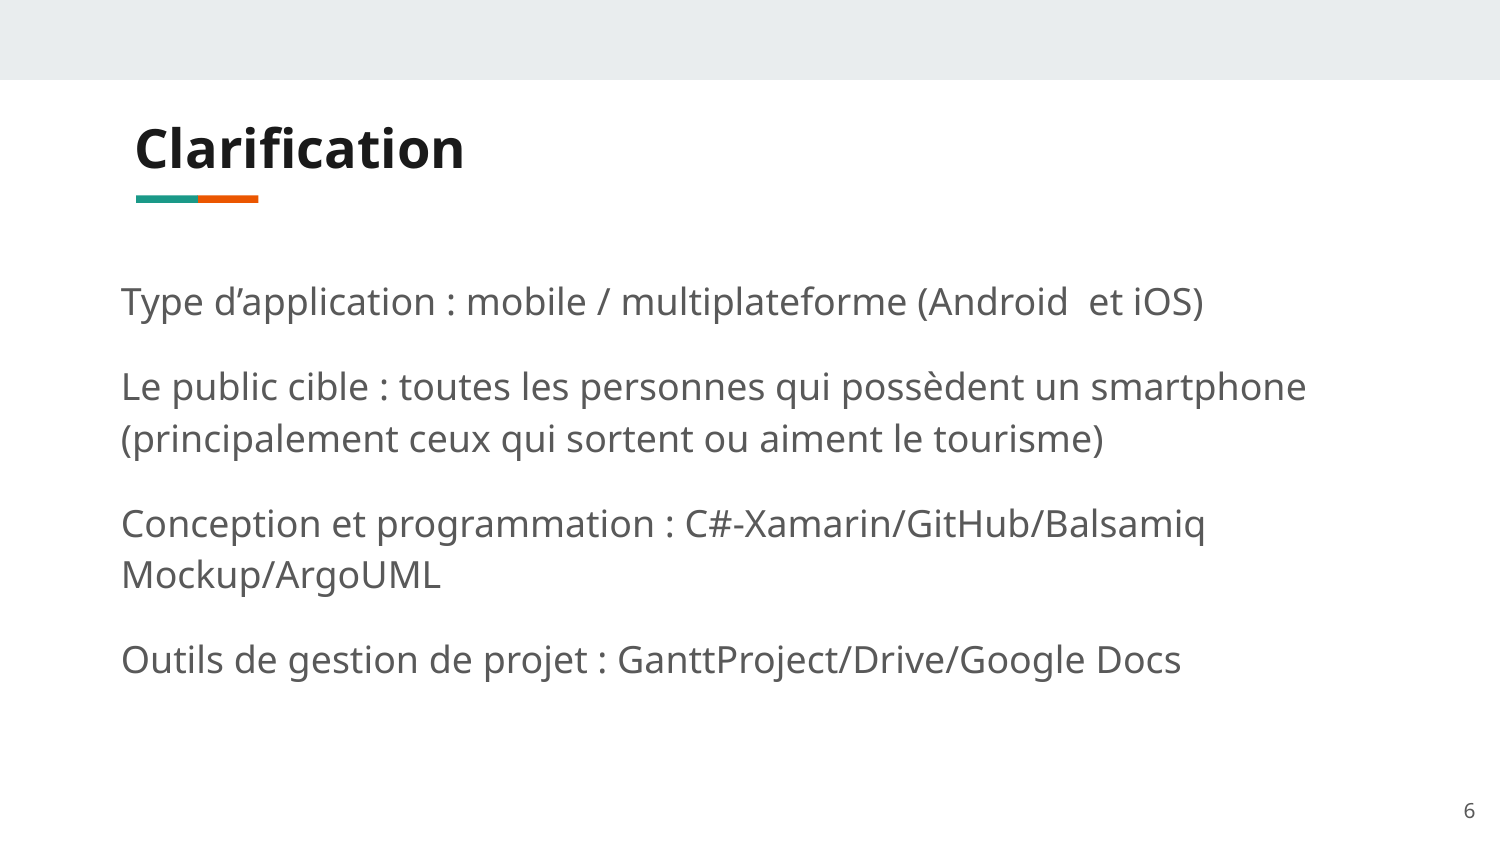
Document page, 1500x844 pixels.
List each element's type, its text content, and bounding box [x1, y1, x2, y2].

title Clarification [119, 99, 1381, 188]
list Type d’application : mobile / multiplateforme (Android et iOS) Le public cible : toutes les personnes qui possèdent un smartphone (principalement ceux qui sortent ou aiment le tourisme) Conception et programmation : C#-Xamarin/GitHub/Balsamiq Mockup/ArgoUML Outils de gestion de projet : GanttProject/Drive/Google Docs [105, 256, 1394, 764]
slide_number <number> [1400, 779, 1491, 844]
